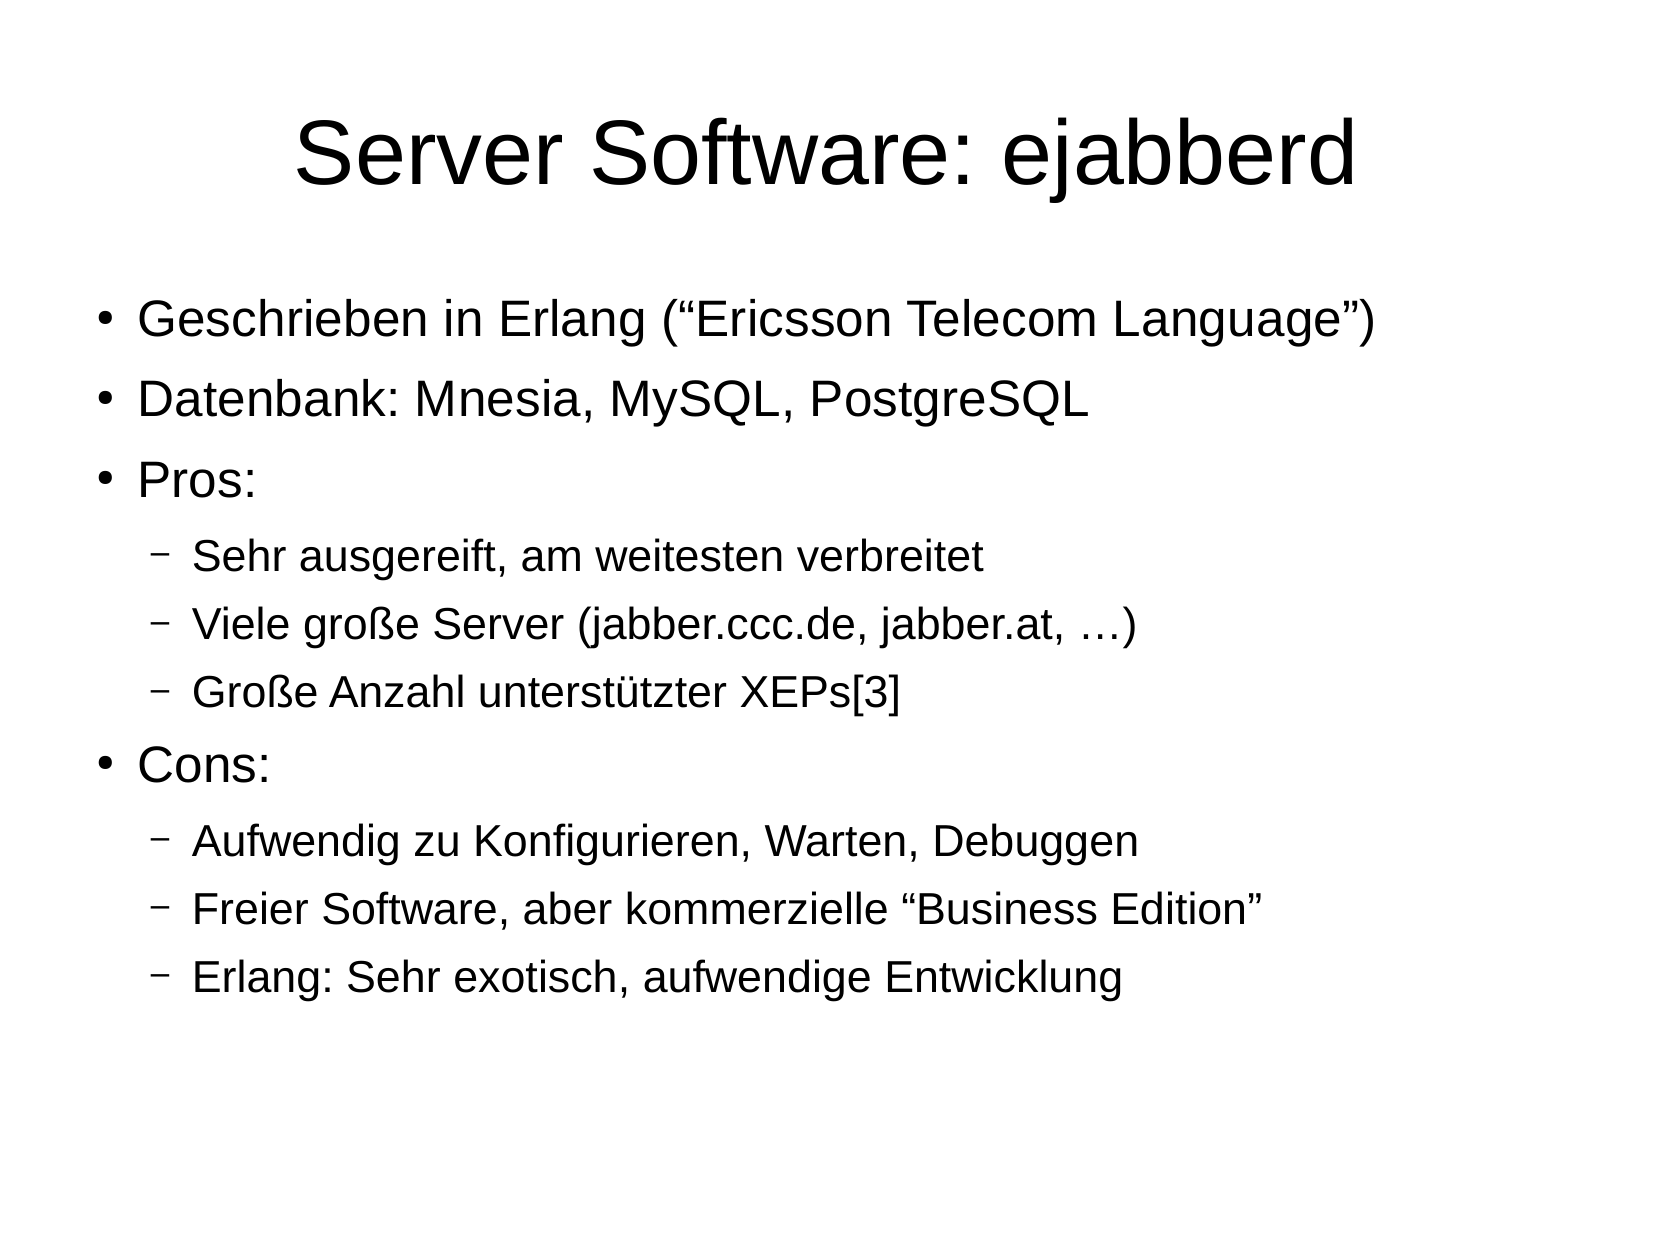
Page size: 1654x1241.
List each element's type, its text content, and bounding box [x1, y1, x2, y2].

title Server Software: ejabberd [82, 49, 1571, 257]
list Geschrieben in Erlang (“Ericsson Telecom Language”) Datenbank: Mnesia, MySQL, PostgreSQL Pros: Sehr ausgereift, am weitesten verbreitet Viele große Server (jabber.ccc.de, jabber.at, …) Große Anzahl unterstützter XEPs[3] Cons: Aufwendig zu Konfigurieren, Warten, Debuggen Freier Software, aber kommerzielle “Business Edition” Erlang: Sehr exotisch, aufwendige Entwicklung [82, 290, 1571, 1010]
